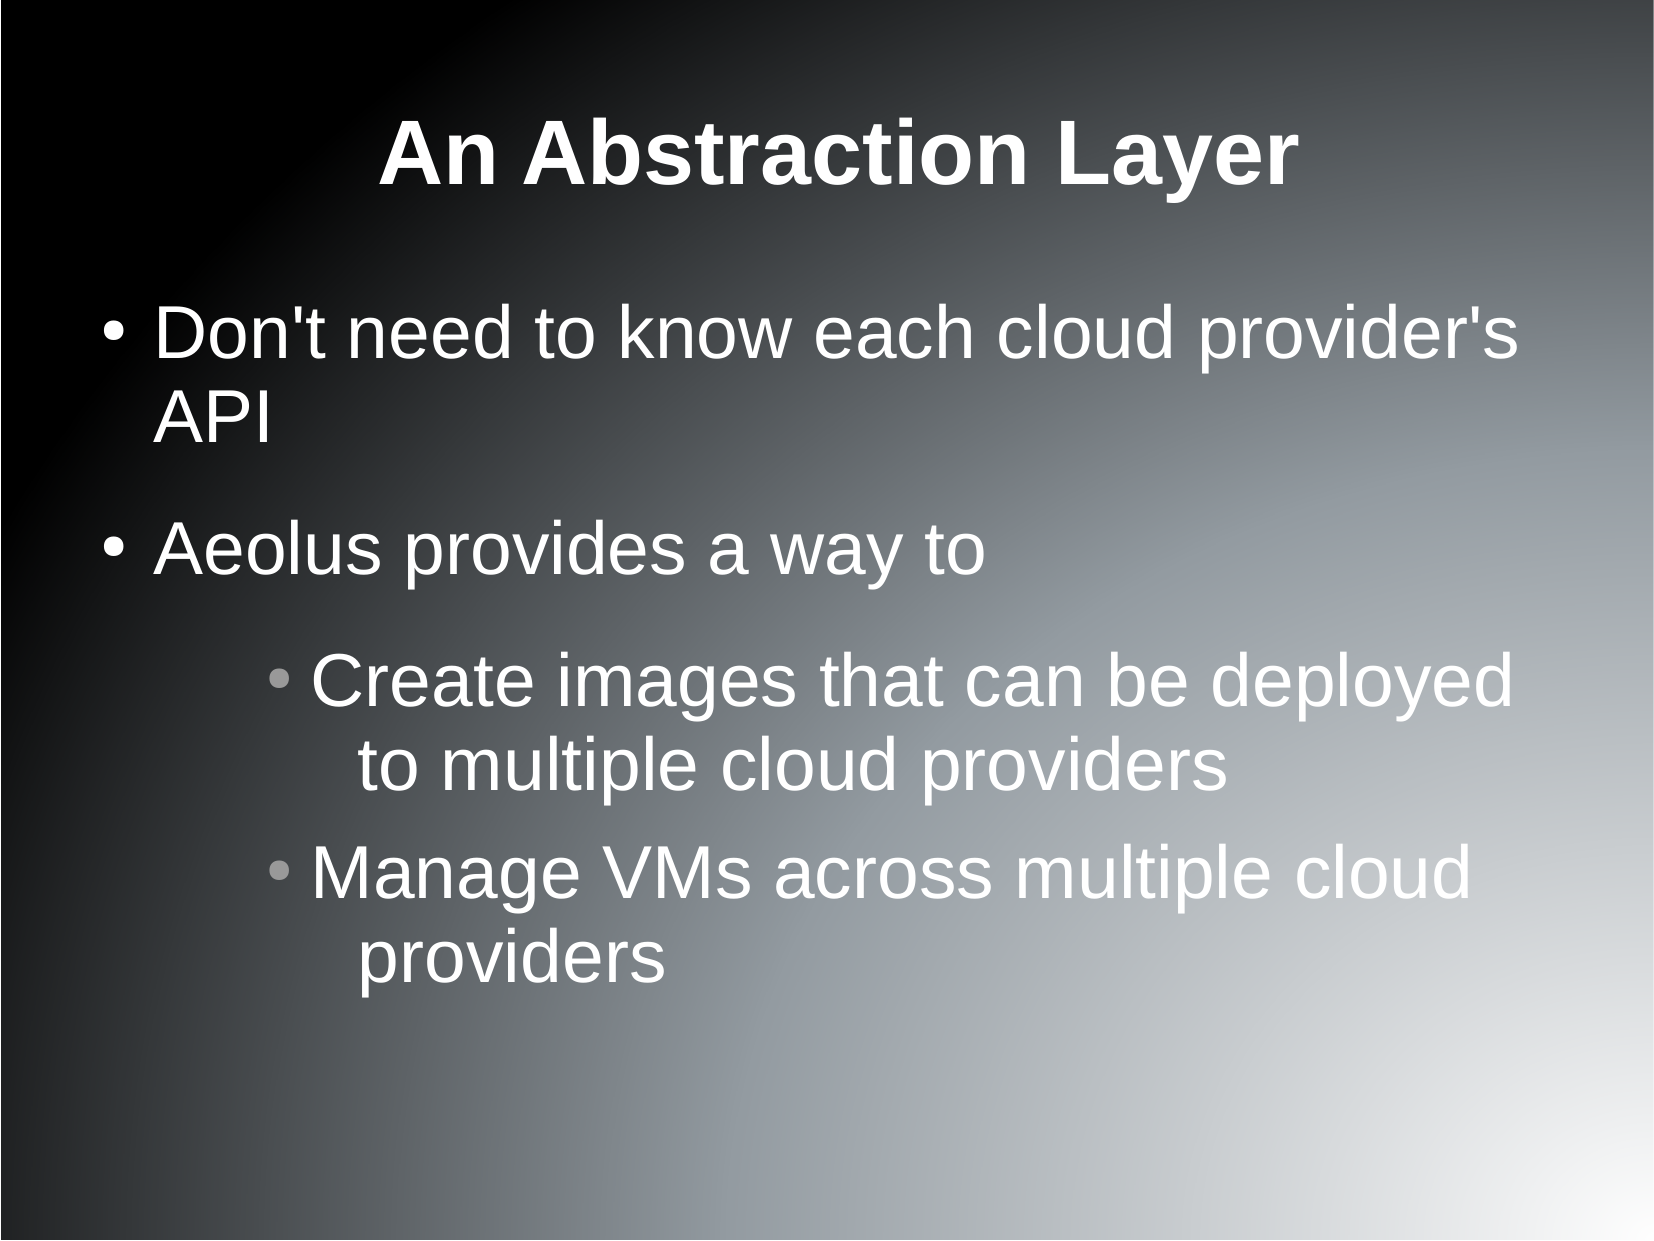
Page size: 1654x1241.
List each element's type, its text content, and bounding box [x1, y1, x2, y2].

title An Abstraction Layer [82, 49, 1571, 257]
picture [1, 0, 1654, 1240]
list Don't need to know each cloud provider's API Aeolus provides a way to Create images that can be deployed to multiple cloud providers Manage VMs across multiple cloud providers [82, 290, 1571, 1109]
